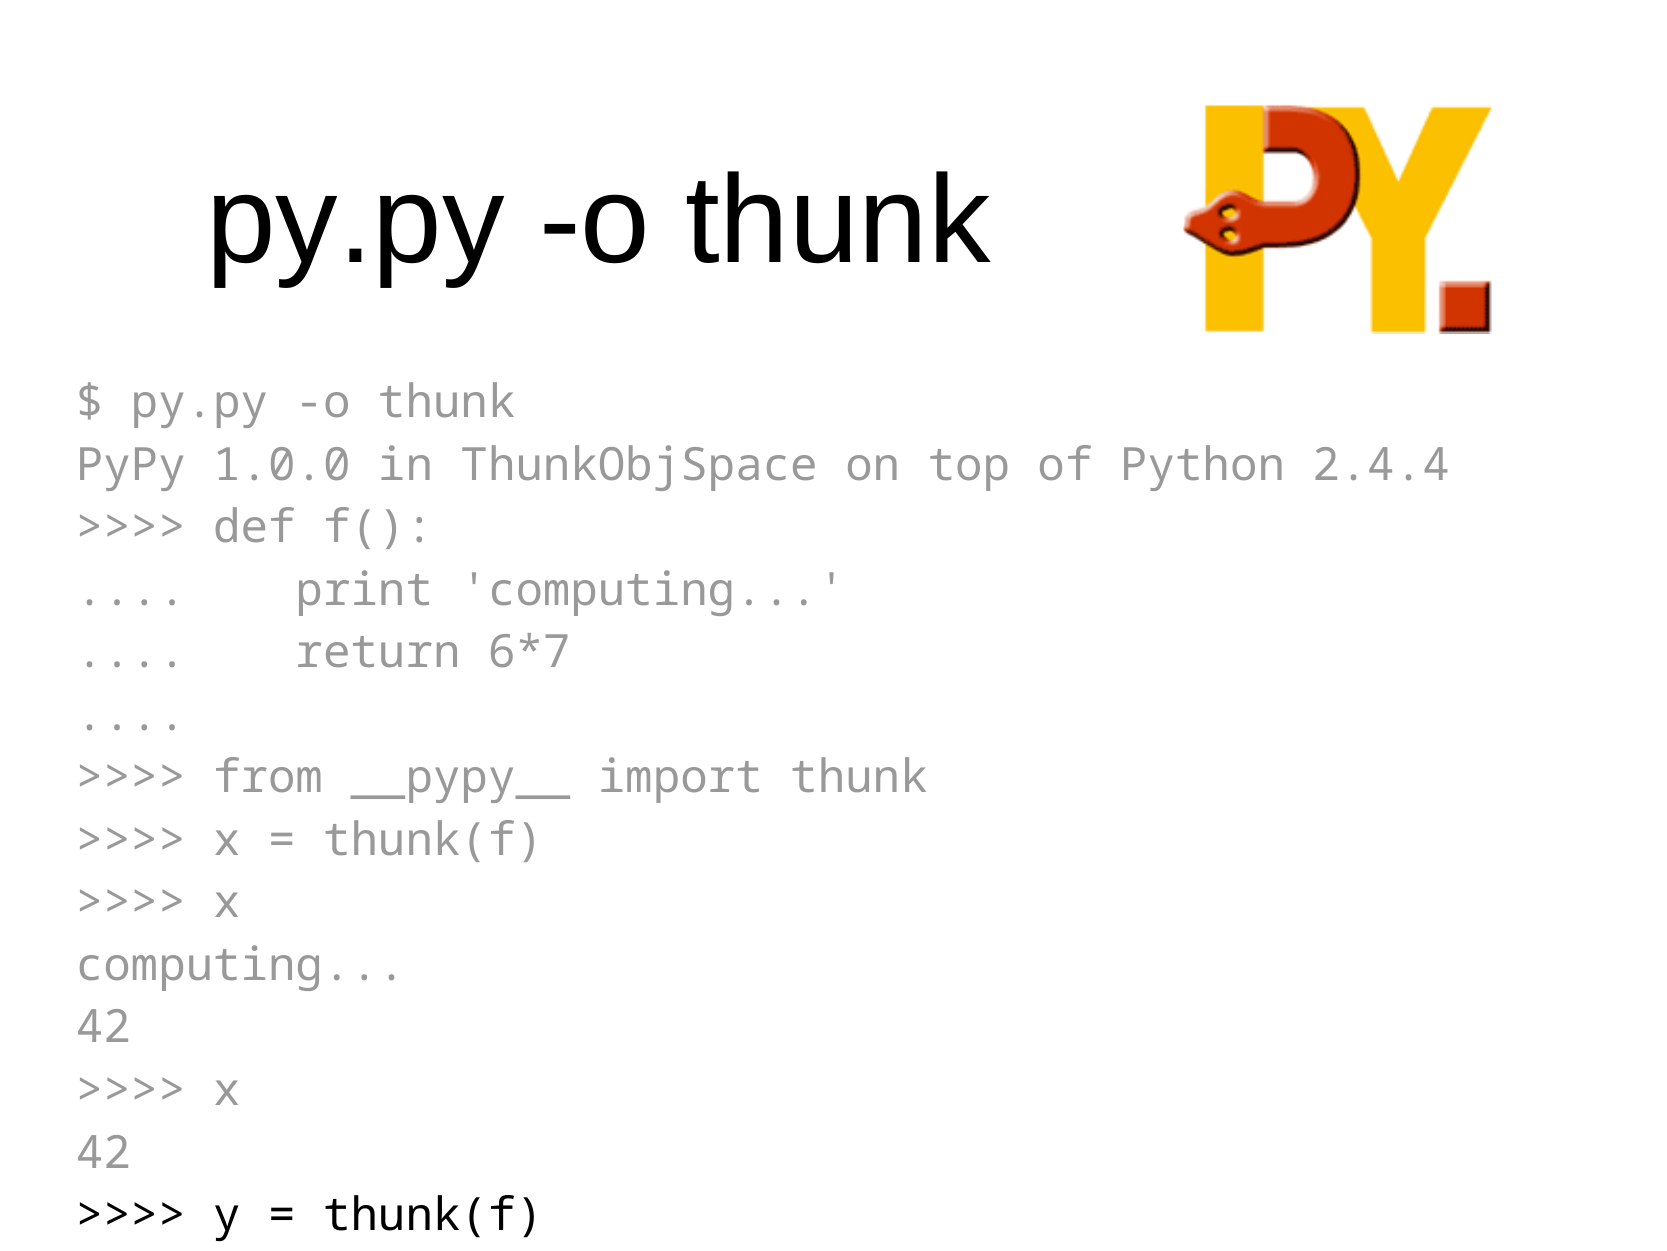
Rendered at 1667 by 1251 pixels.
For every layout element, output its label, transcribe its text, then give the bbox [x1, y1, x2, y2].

picture [1183, 104, 1494, 334]
text_box $ py.py -o thunk PyPy 1.0.0 in ThunkObjSpace on top of Python 2.4.4 >>>> def f(): .... print 'computing...' .... return 6*7 .... >>>> from __pypy__ import thunk >>>> x = thunk(f) >>>> x computing... 42 >>>> x 42 >>>> y = thunk(f) >>>> type(y) computing... <type 'int'> [61, 361, 1594, 1251]
title py.py -o thunk [37, 0, 1161, 459]
